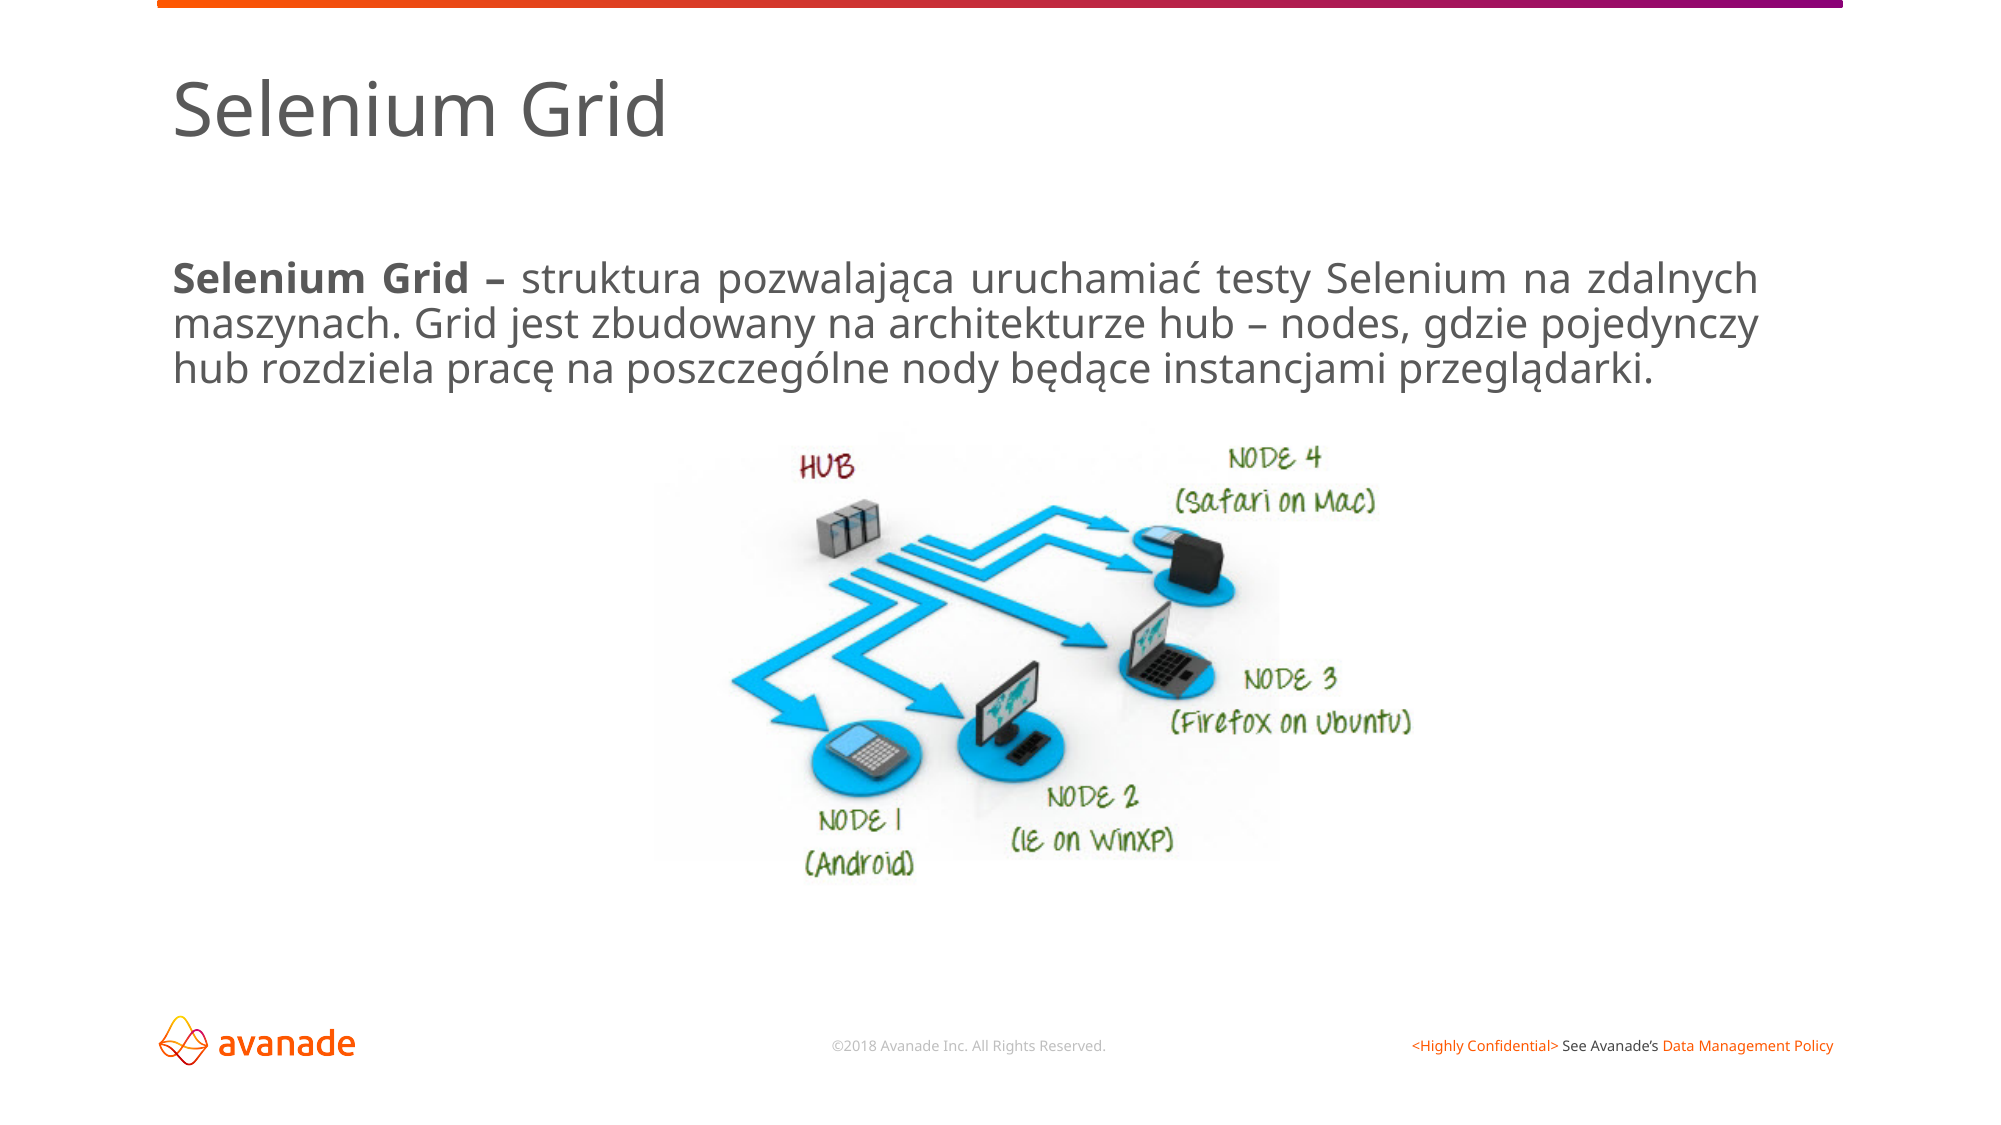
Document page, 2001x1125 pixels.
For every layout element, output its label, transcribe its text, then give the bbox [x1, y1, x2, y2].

list Selenium Grid – struktura pozwalająca uruchamiać testy Selenium na zdalnych maszynach. Grid jest zbudowany na architekturze hub – nodes, gdzie pojedynczy hub rozdziela pracę na poszczególne nody będące instancjami przeglądarki. [157, 249, 1843, 964]
title Selenium Grid [157, 64, 1843, 228]
picture [654, 421, 1414, 904]
